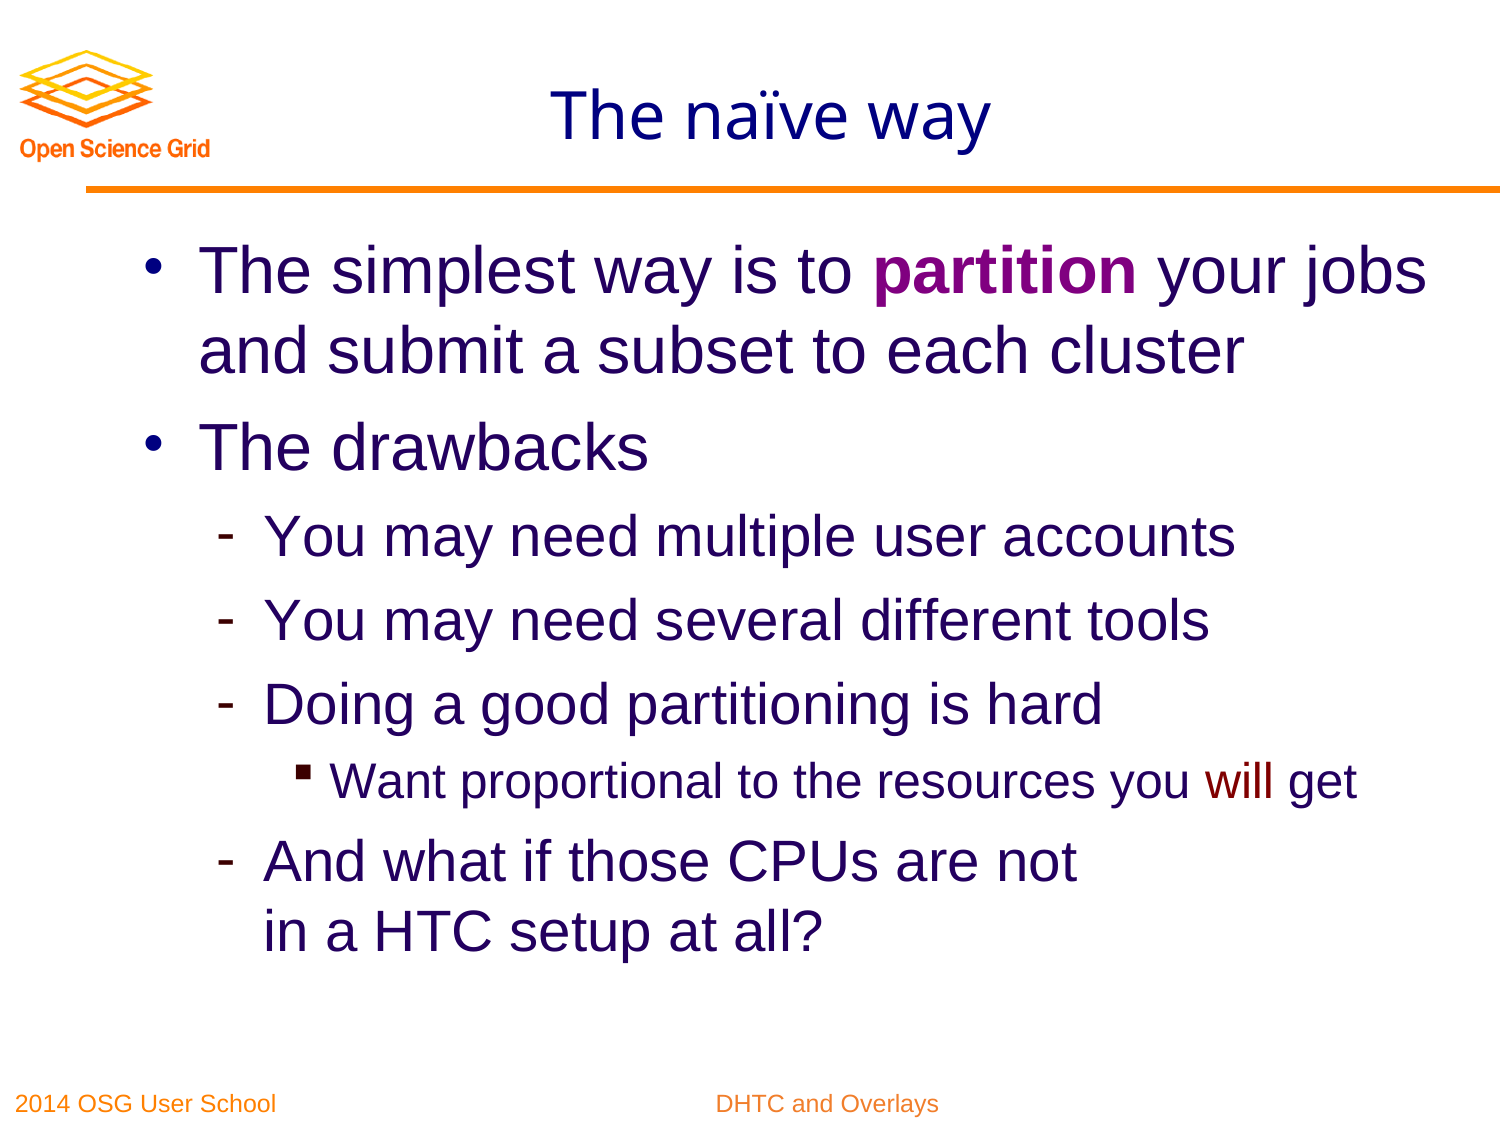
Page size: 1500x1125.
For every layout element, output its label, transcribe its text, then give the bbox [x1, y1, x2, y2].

picture [0, 27, 201, 179]
title The naïve way [201, 18, 1342, 207]
list The simplest way is to partition your jobs and submit a subset to each cluster The drawbacks You may need multiple user accounts You may need several different tools Doing a good partitioning is hard Want proportional to the resources you will get And what if those CPUs are not in a HTC setup at all? [127, 218, 1470, 999]
